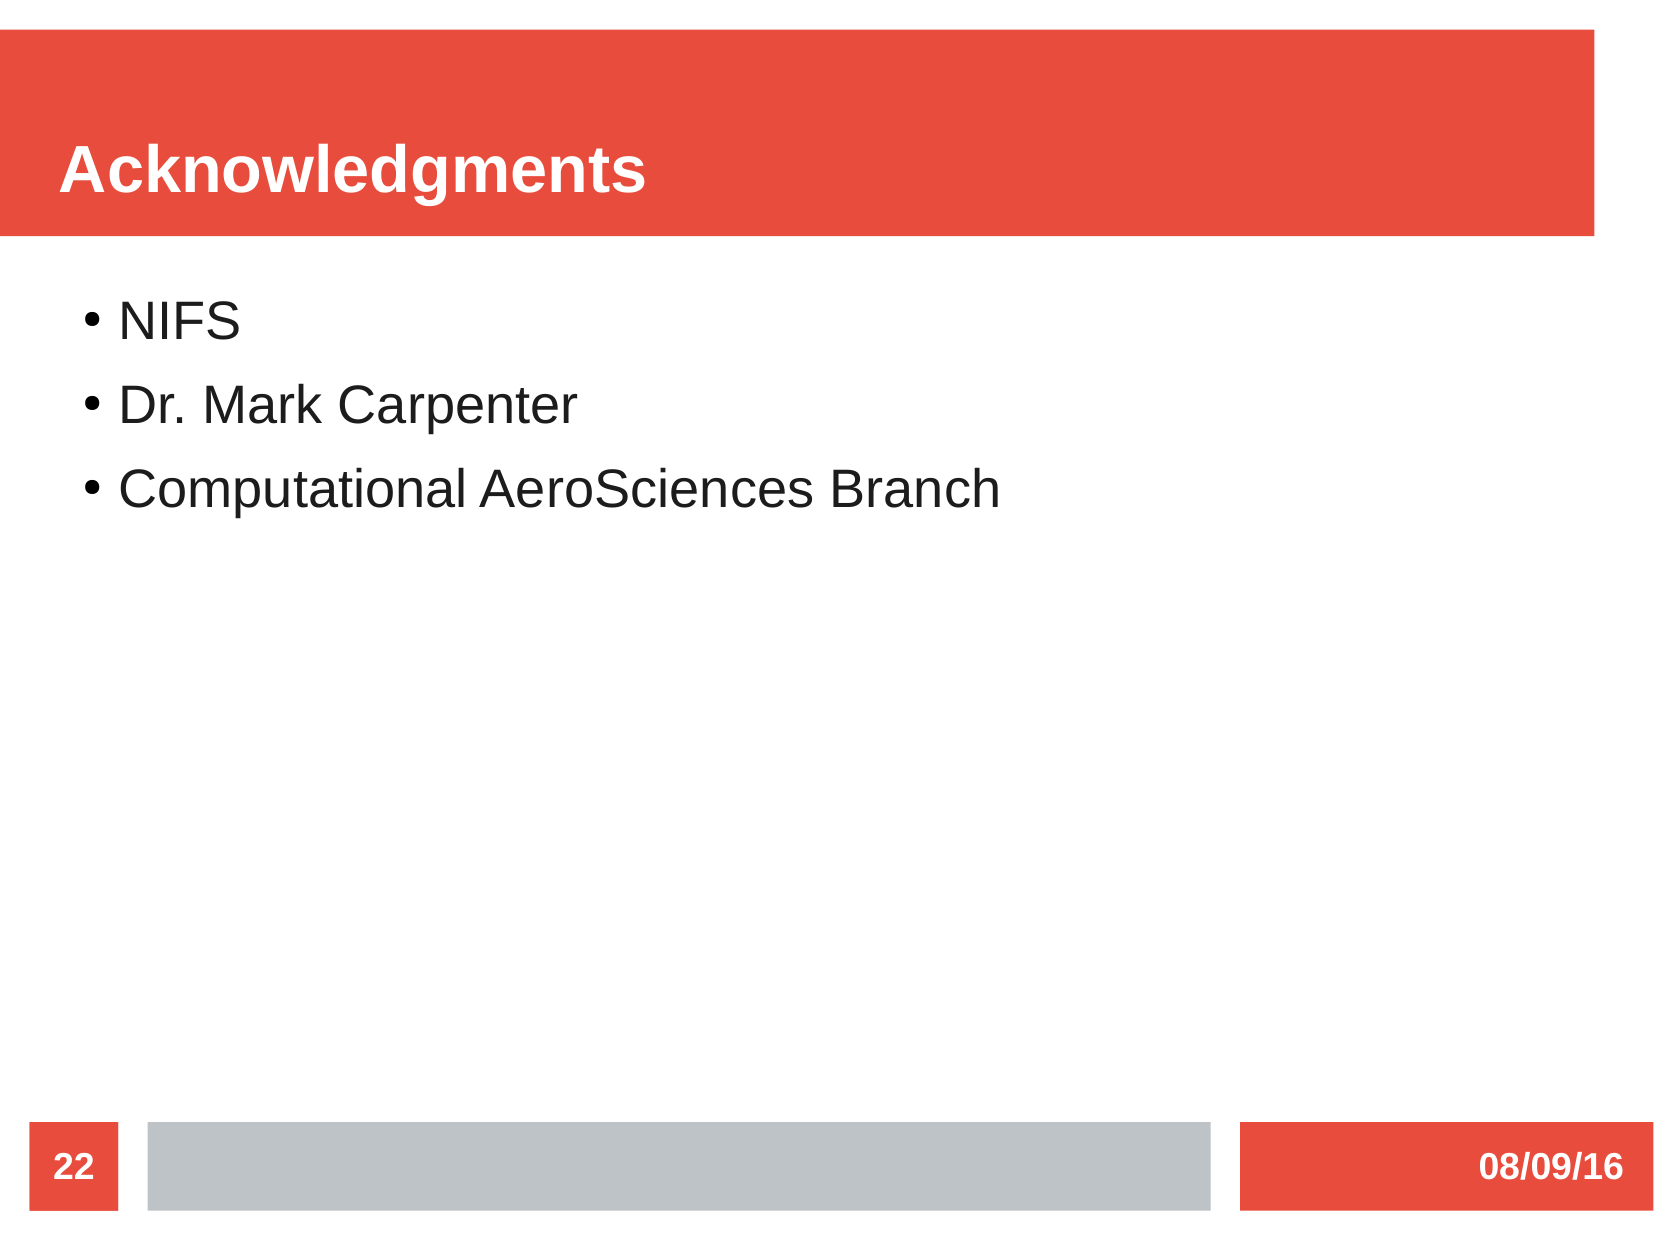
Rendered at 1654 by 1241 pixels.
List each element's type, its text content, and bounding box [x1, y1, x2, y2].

list NIFS Dr. Mark Carpenter Computational AeroSciences Branch [82, 290, 1571, 1010]
title Acknowledgments [59, 59, 1595, 207]
